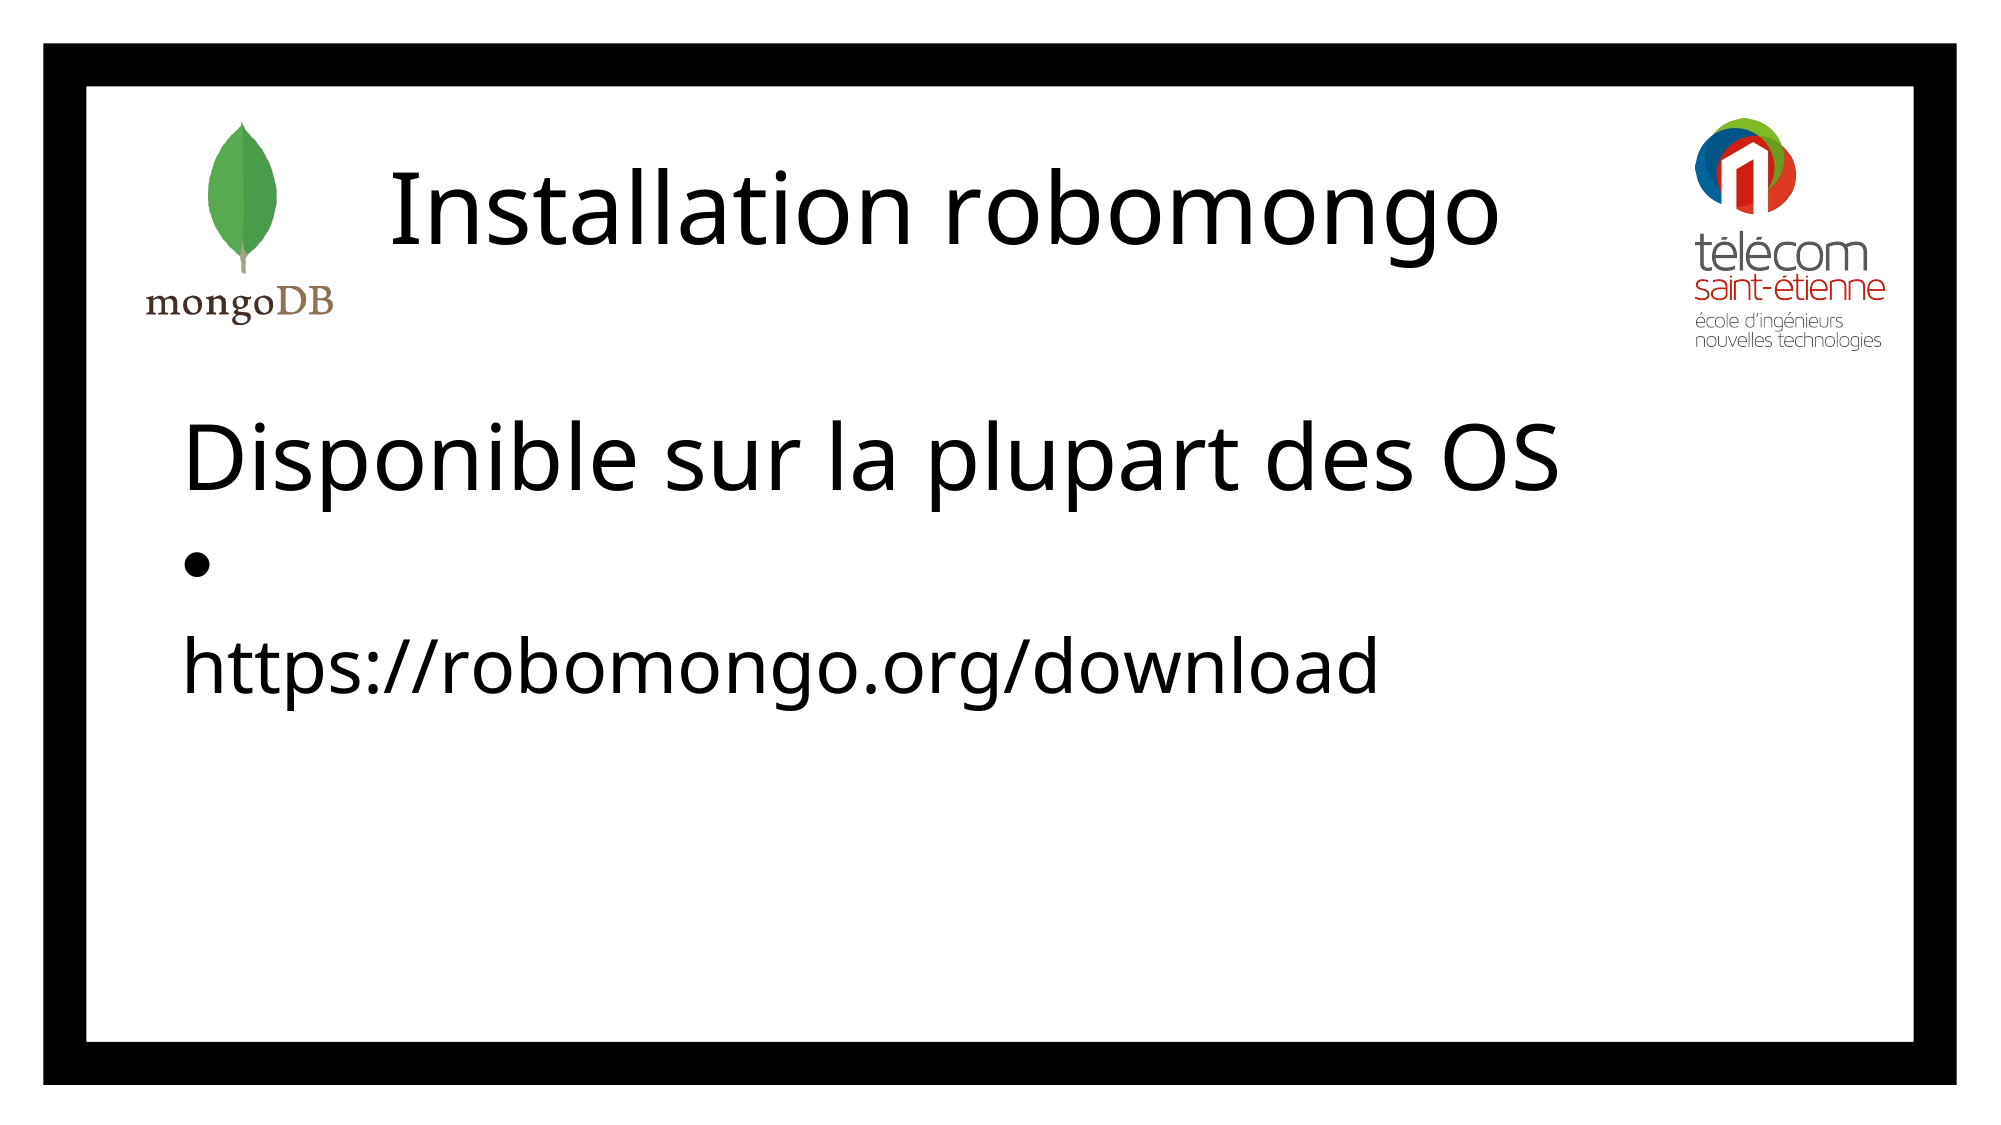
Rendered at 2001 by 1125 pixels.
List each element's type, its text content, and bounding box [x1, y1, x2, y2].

picture [1695, 118, 1885, 351]
title Installation robomongo [369, 138, 1849, 304]
picture [145, 121, 333, 325]
picture [1715, 134, 1730, 138]
text_box Disponible sur la plupart des OS https://robomongo.org/download [166, 391, 1849, 720]
